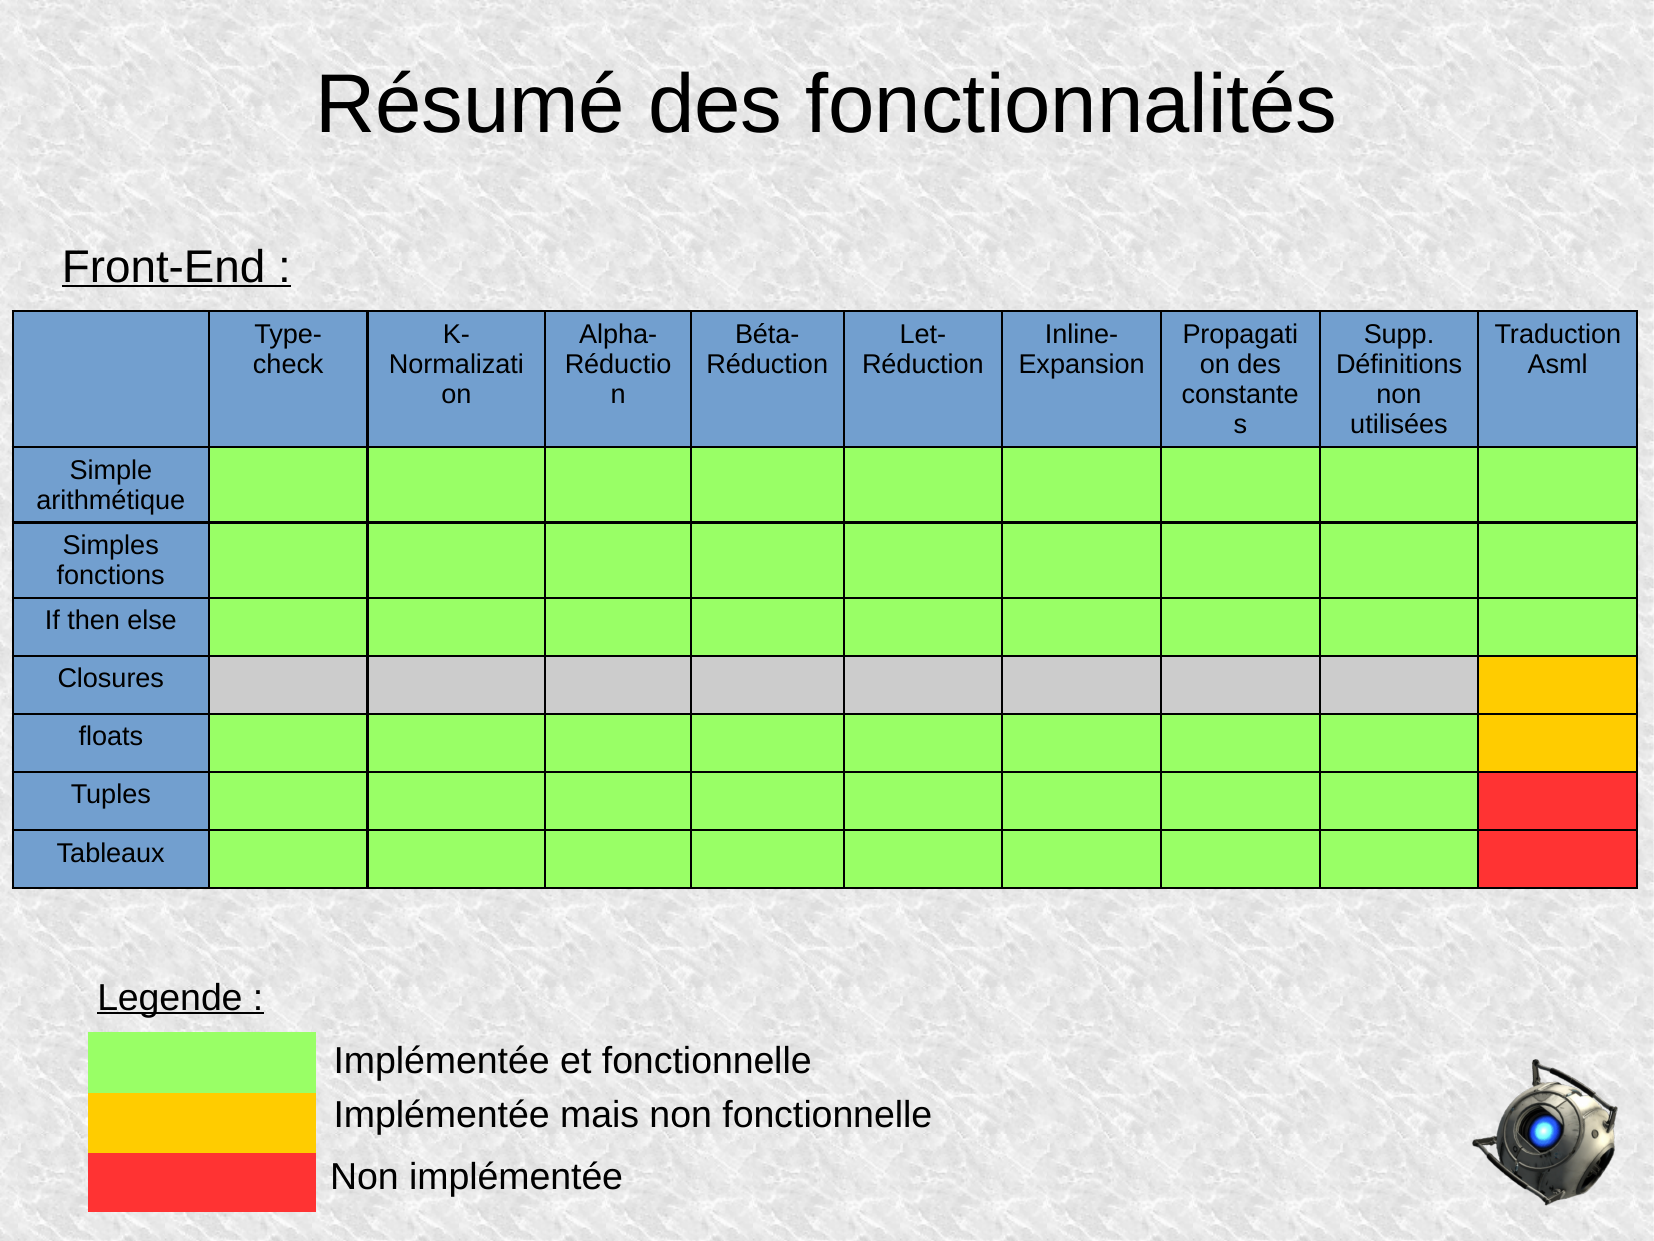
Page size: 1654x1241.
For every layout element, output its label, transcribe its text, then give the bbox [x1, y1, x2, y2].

table_cell [1003, 448, 1160, 521]
table_cell [1003, 599, 1160, 655]
table_cell [845, 599, 1001, 655]
table_cell [1321, 831, 1477, 887]
table_header Inline-Expansion [1003, 312, 1160, 446]
table_cell [369, 831, 544, 887]
table_cell [1162, 831, 1319, 887]
table_cell If then else [14, 599, 208, 655]
table_cell [210, 524, 366, 597]
table_cell [845, 524, 1001, 597]
table_header Alpha-Réduction [546, 312, 690, 446]
text_box Implémentée mais non fonctionnelle [318, 1086, 948, 1144]
table_cell [1321, 448, 1477, 521]
table_cell [692, 831, 843, 887]
table_cell [546, 524, 690, 597]
table_cell [1162, 773, 1319, 829]
table_cell [546, 773, 690, 829]
table_cell [1321, 715, 1477, 771]
table_cell floats [14, 715, 208, 771]
table_header K-Normalization [369, 312, 544, 446]
table_cell [210, 599, 366, 655]
table_cell [210, 715, 366, 771]
table_cell [369, 773, 544, 829]
table_cell [210, 448, 366, 521]
table_cell [88, 1153, 316, 1212]
table_cell [369, 657, 544, 713]
table_cell [369, 715, 544, 771]
table_cell [369, 448, 544, 521]
table_cell Simple arithmétique [14, 448, 208, 521]
table_cell [1003, 773, 1160, 829]
table_cell [1321, 657, 1477, 713]
table_cell [1479, 831, 1636, 887]
table_cell [1003, 657, 1160, 713]
table_header [14, 312, 208, 446]
table_cell [88, 1093, 316, 1153]
table_cell [1479, 524, 1636, 597]
table_cell [210, 773, 366, 829]
table_cell [546, 599, 690, 655]
table_cell [369, 524, 544, 597]
table_cell [369, 599, 544, 655]
table_cell [1003, 831, 1160, 887]
table_cell [692, 715, 843, 771]
table_cell [845, 448, 1001, 521]
table_cell [692, 657, 843, 713]
table_cell [1479, 599, 1636, 655]
table_cell [1321, 599, 1477, 655]
table_header Supp. Définitions non utilisées [1321, 312, 1477, 446]
text_box Legende : [82, 968, 279, 1026]
table_cell [546, 831, 690, 887]
table_cell [1162, 657, 1319, 713]
table_cell [1162, 599, 1319, 655]
table_cell [1479, 773, 1636, 829]
table_cell [845, 773, 1001, 829]
title Résumé des fonctionnalités [82, 49, 1571, 257]
table_cell [1162, 524, 1319, 597]
table_cell Tableaux [14, 831, 208, 887]
table_cell [845, 831, 1001, 887]
table_cell [692, 773, 843, 829]
table_cell [1162, 448, 1319, 521]
table_cell [546, 448, 690, 521]
picture [0, 0, 1654, 1241]
table_cell [210, 831, 366, 887]
table_cell [1479, 715, 1636, 771]
text_box Implémentée et fonctionnelle [318, 1032, 827, 1086]
table_cell [692, 524, 843, 597]
table_cell [1162, 715, 1319, 771]
table_cell [1003, 715, 1160, 771]
table_cell [546, 657, 690, 713]
table_header Béta-Réduction [692, 312, 843, 446]
table_cell Tuples [14, 773, 208, 829]
table_cell [1479, 448, 1636, 521]
table_cell Simples fonctions [14, 524, 208, 597]
table_header Let-Réduction [845, 312, 1001, 446]
table_cell Closures [14, 657, 208, 713]
table_cell [1321, 524, 1477, 597]
table_header Traduction Asml [1479, 312, 1636, 446]
text_box Front-End : [47, 233, 307, 300]
table_header [88, 1032, 316, 1093]
table_cell [1003, 524, 1160, 597]
table_cell [546, 715, 690, 771]
table_header Propagation des constantes [1162, 312, 1319, 446]
table_cell [692, 599, 843, 655]
table_header Type-check [210, 312, 366, 446]
table_cell [845, 715, 1001, 771]
table_cell [210, 657, 366, 713]
table_cell [845, 657, 1001, 713]
table_cell [1479, 657, 1636, 713]
text_box Non implémentée [316, 1147, 639, 1205]
table_cell [1321, 773, 1477, 829]
table_cell [692, 448, 843, 521]
